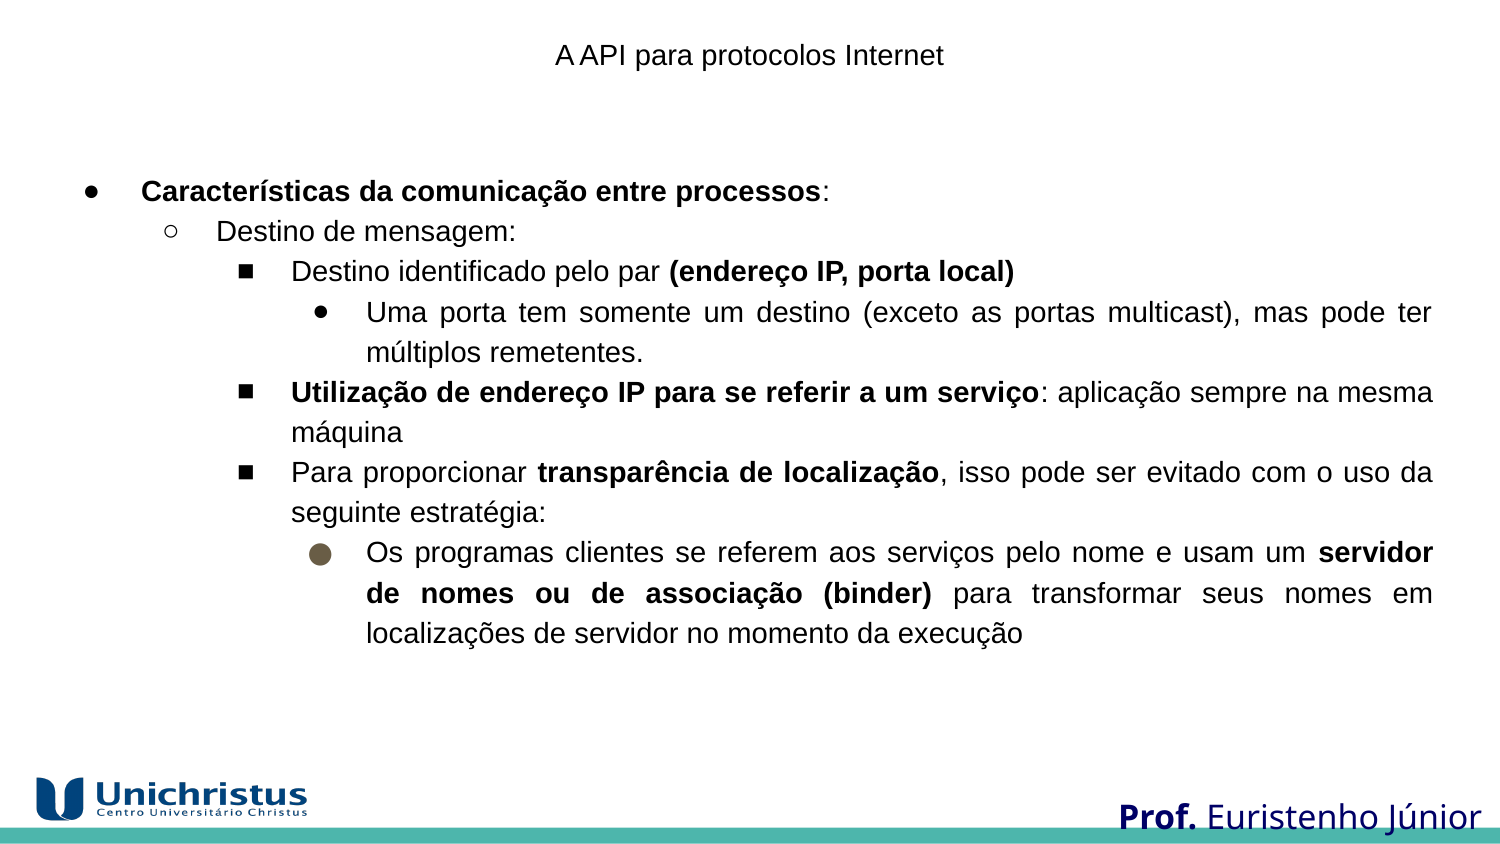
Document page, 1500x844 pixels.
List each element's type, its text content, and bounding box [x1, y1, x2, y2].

title A API para protocolos Internet [51, 20, 1449, 137]
list Características da comunicação entre processos: Destino de mensagem: Destino identificado pelo par (endereço IP, porta local) Uma porta tem somente um destino (exceto as portas multicast), mas pode ter múltiplos remetentes. Utilização de endereço IP para se referir a um serviço: aplicação sempre na mesma máquina Para proporcionar transparência de localização, isso pode ser evitado com o uso da seguinte estratégia: Os programas clientes se referem aos serviços pelo nome e usam um servidor de nomes ou de associação (binder) para transformar seus nomes em localizações de servidor no momento da execução [51, 152, 1449, 750]
picture [32, 775, 311, 822]
